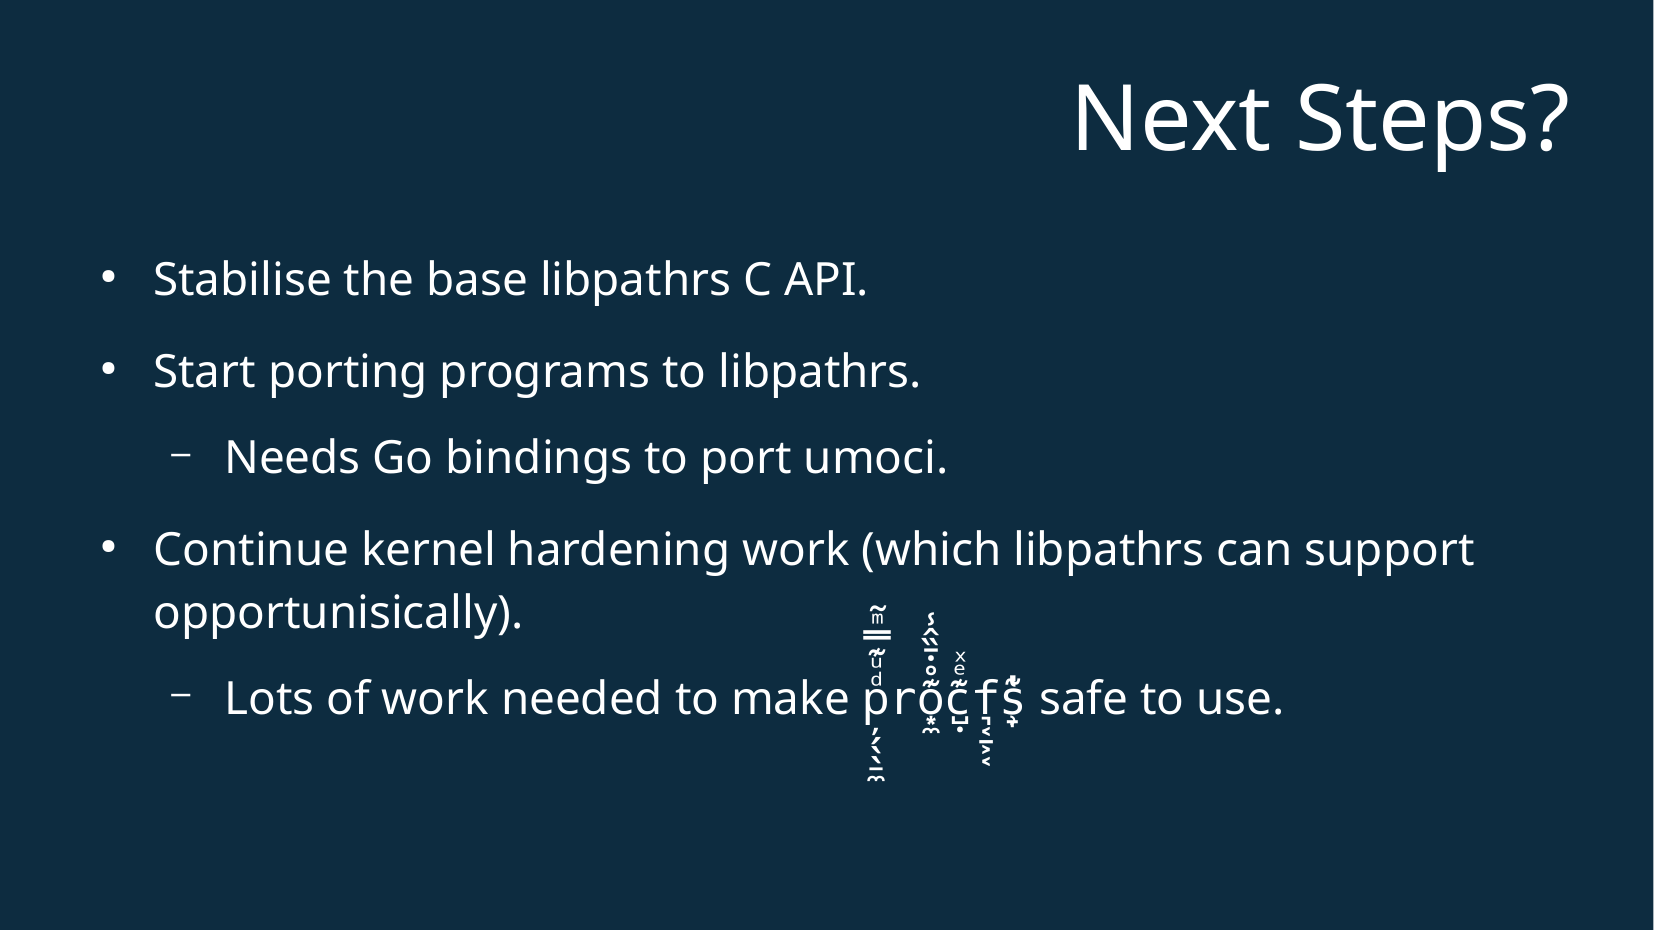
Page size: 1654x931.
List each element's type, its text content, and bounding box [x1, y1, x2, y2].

title Next Steps? [82, 37, 1571, 193]
list Stabilise the base libpathrs C API. Start porting programs to libpathrs. Needs Go bindings to port umoci. Continue kernel hardening work (which libpathrs can support opportunisically). Lots of work needed to make p̦̗̖̖̠̼ͩͧ͊̿ͫ̃ro͙̼͊̊̇̄̏̂̾c̺̣͊ͤͯf͉͔̱͕͔s̹̞̃̔ safe to use. [82, 217, 1571, 758]
